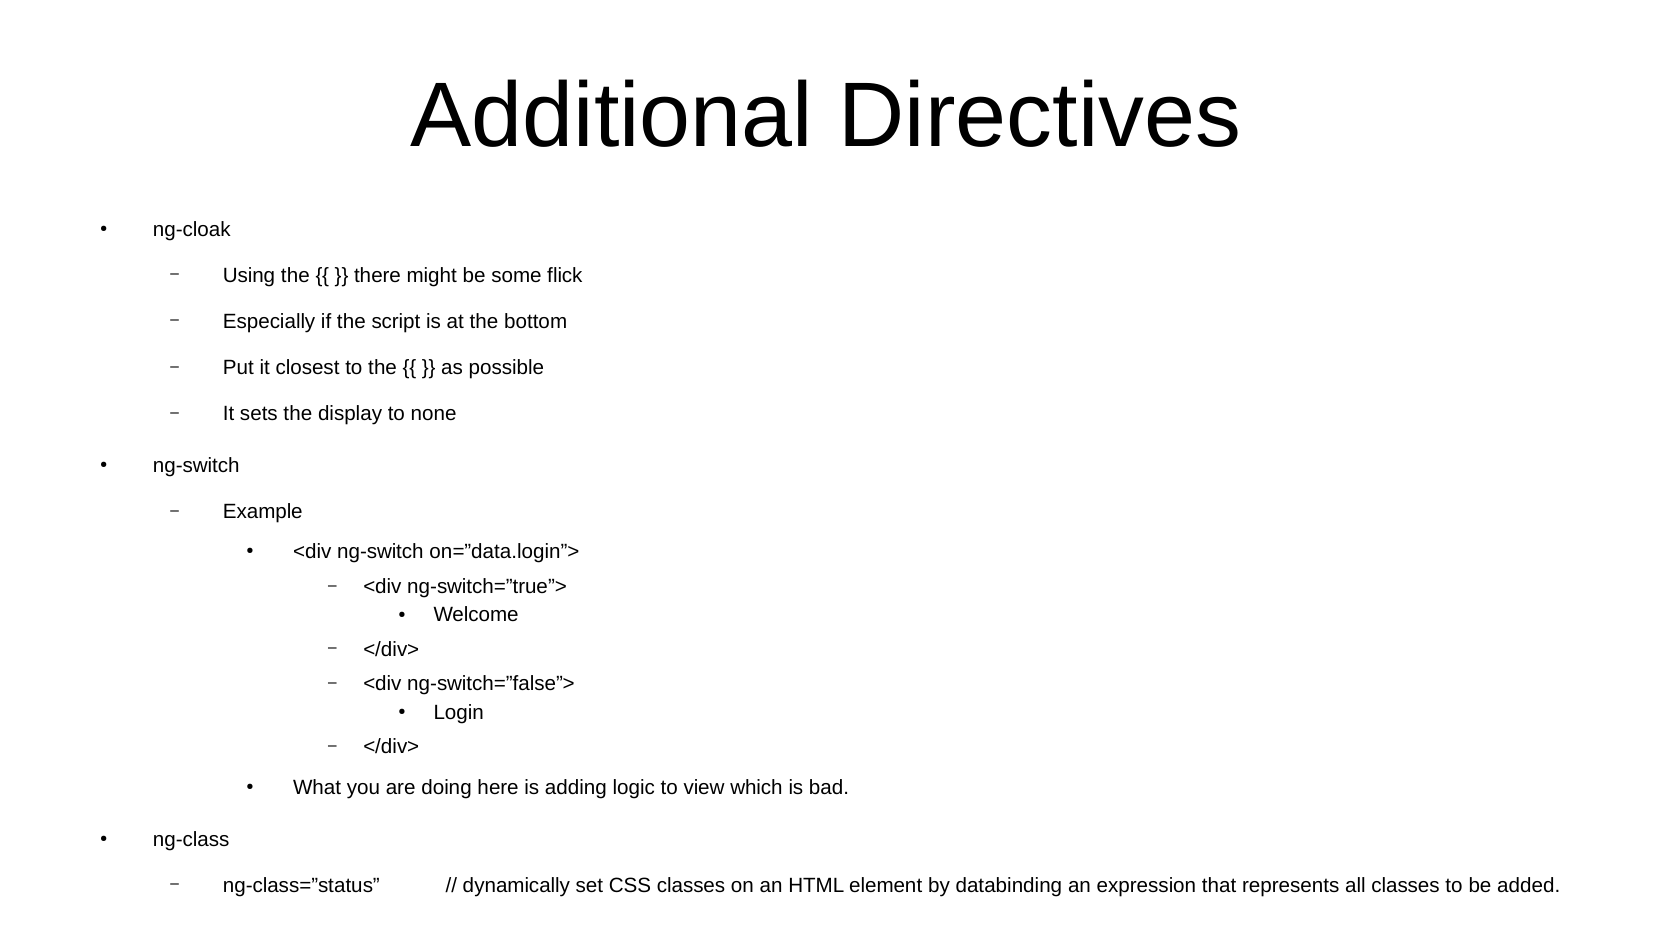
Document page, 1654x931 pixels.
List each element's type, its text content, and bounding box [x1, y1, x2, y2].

title Additional Directives [82, 37, 1571, 193]
list ng-cloak Using the {{ }} there might be some flick Especially if the script is at the bottom Put it closest to the {{ }} as possible It sets the display to none ng-switch Example <div ng-switch on=”data.login”> <div ng-switch=”true”> Welcome </div> <div ng-switch=”false”> Login </div> What you are doing here is adding logic to view which is bad. ng-class ng-class=”status” // dynamically set CSS classes on an HTML element by databinding an expression that represents all classes to be added. [82, 217, 1576, 916]
